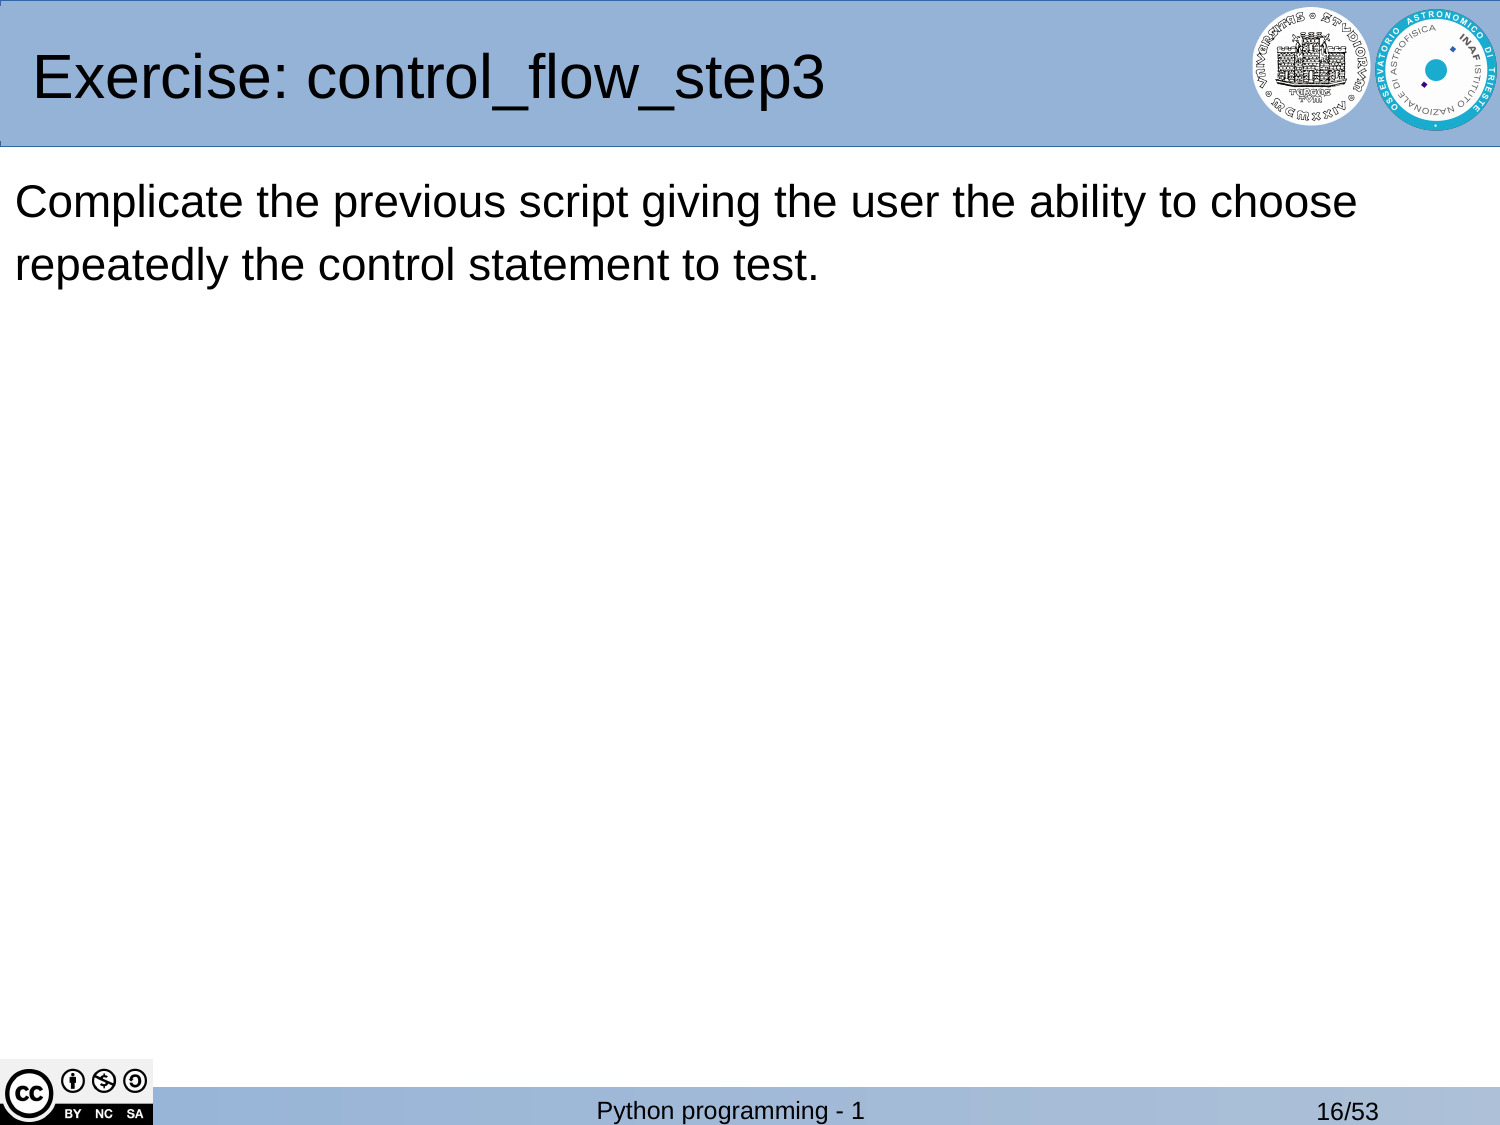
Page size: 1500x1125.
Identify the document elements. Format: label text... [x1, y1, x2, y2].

text_box Exercise: control_flow_step3 [0, 5, 1253, 141]
picture [0, 1089, 153, 1125]
list Complicate the previous script giving the user the ability to choose repeatedly the control statement to test. [0, 155, 1500, 1089]
picture [1253, 0, 1500, 155]
